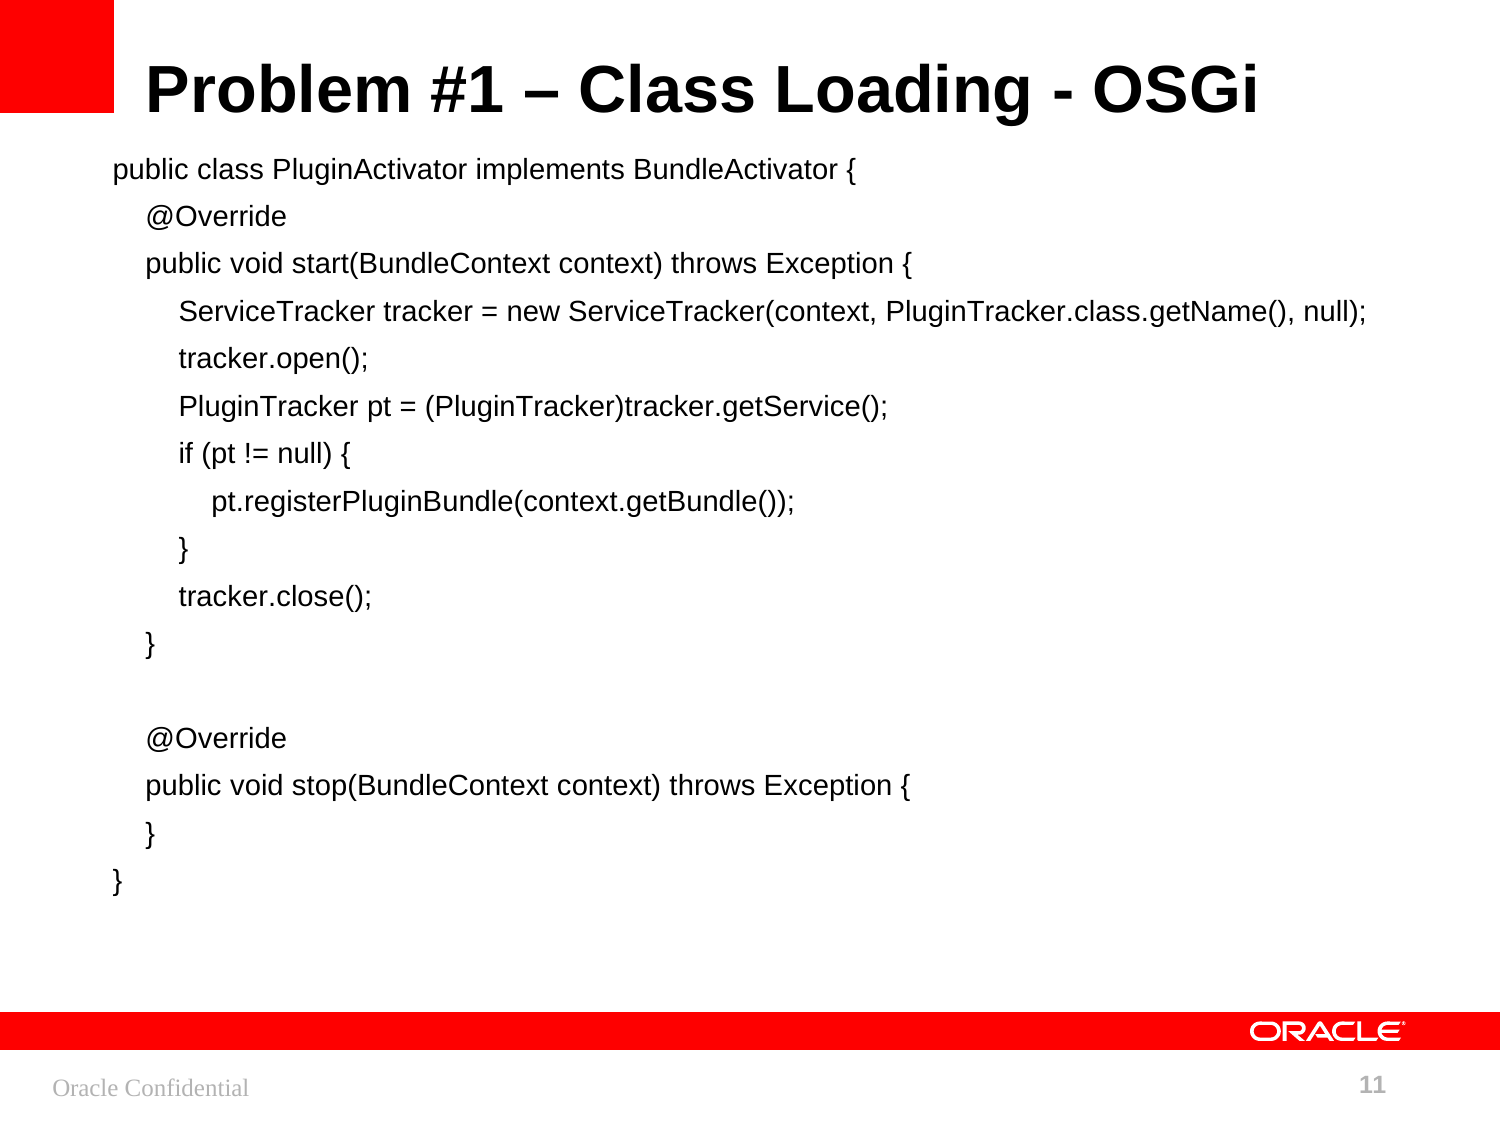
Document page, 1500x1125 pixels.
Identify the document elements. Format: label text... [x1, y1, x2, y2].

title Problem #1 – Class Loading - OSGi [145, 45, 1390, 188]
picture [0, 0, 114, 113]
list public class PluginActivator implements BundleActivator { @Override public void start(BundleContext context) throws Exception { ServiceTracker tracker = new ServiceTracker(context, PluginTracker.class.getName(), null); tracker.open(); PluginTracker pt = (PluginTracker)tracker.getService(); if (pt != null) { pt.registerPluginBundle(context.getBundle()); } tracker.close(); } @Override public void stop(BundleContext context) throws Exception { } } [112, 149, 1426, 991]
picture [0, 1012, 1500, 1050]
